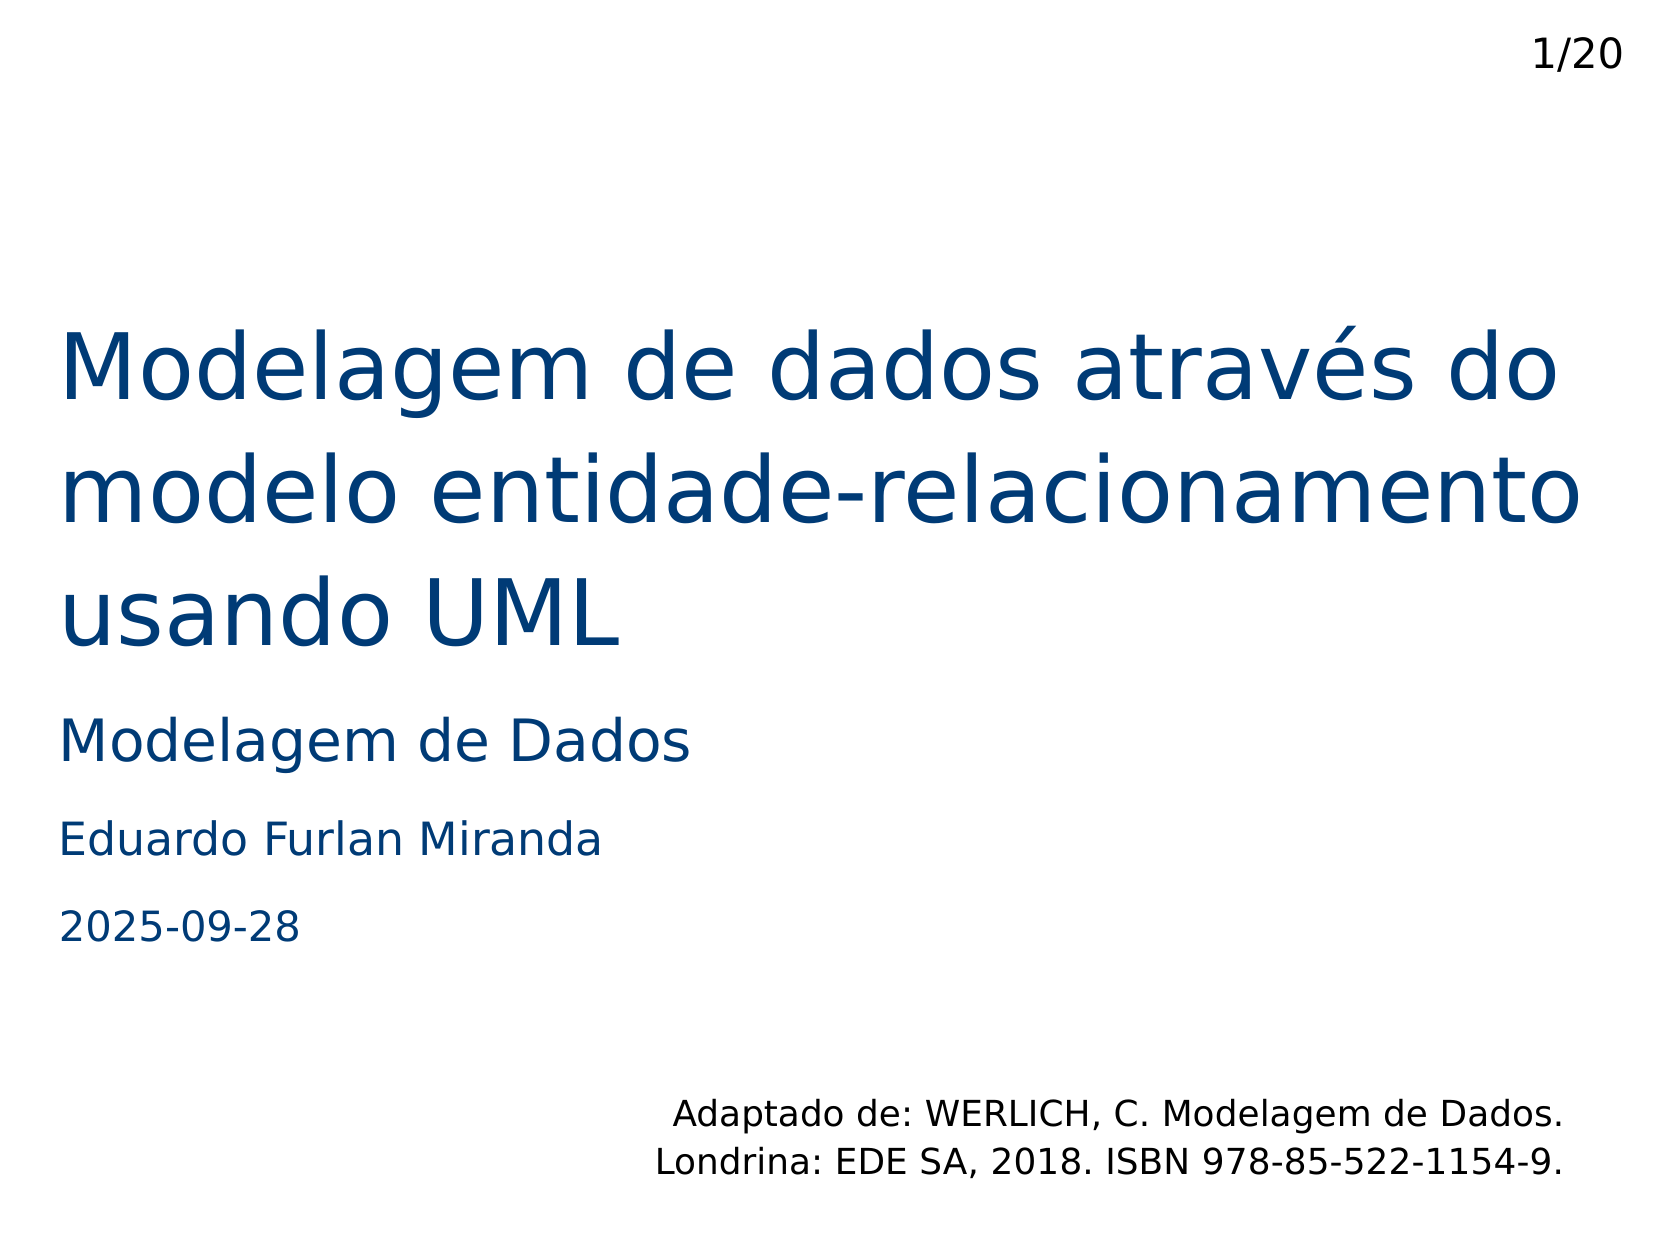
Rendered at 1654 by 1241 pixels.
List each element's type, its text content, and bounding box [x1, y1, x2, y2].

list Modelagem de dados através do modelo entidade-relacionamento usando UML Modelagem de Dados Eduardo Furlan Miranda 2025-09-28 [59, 298, 1625, 1211]
list Adaptado de: WERLICH, C. Modelagem de Dados. Londrina: EDE SA, 2018. ISBN 978-85-522-1154-9. [583, 1086, 1565, 1211]
